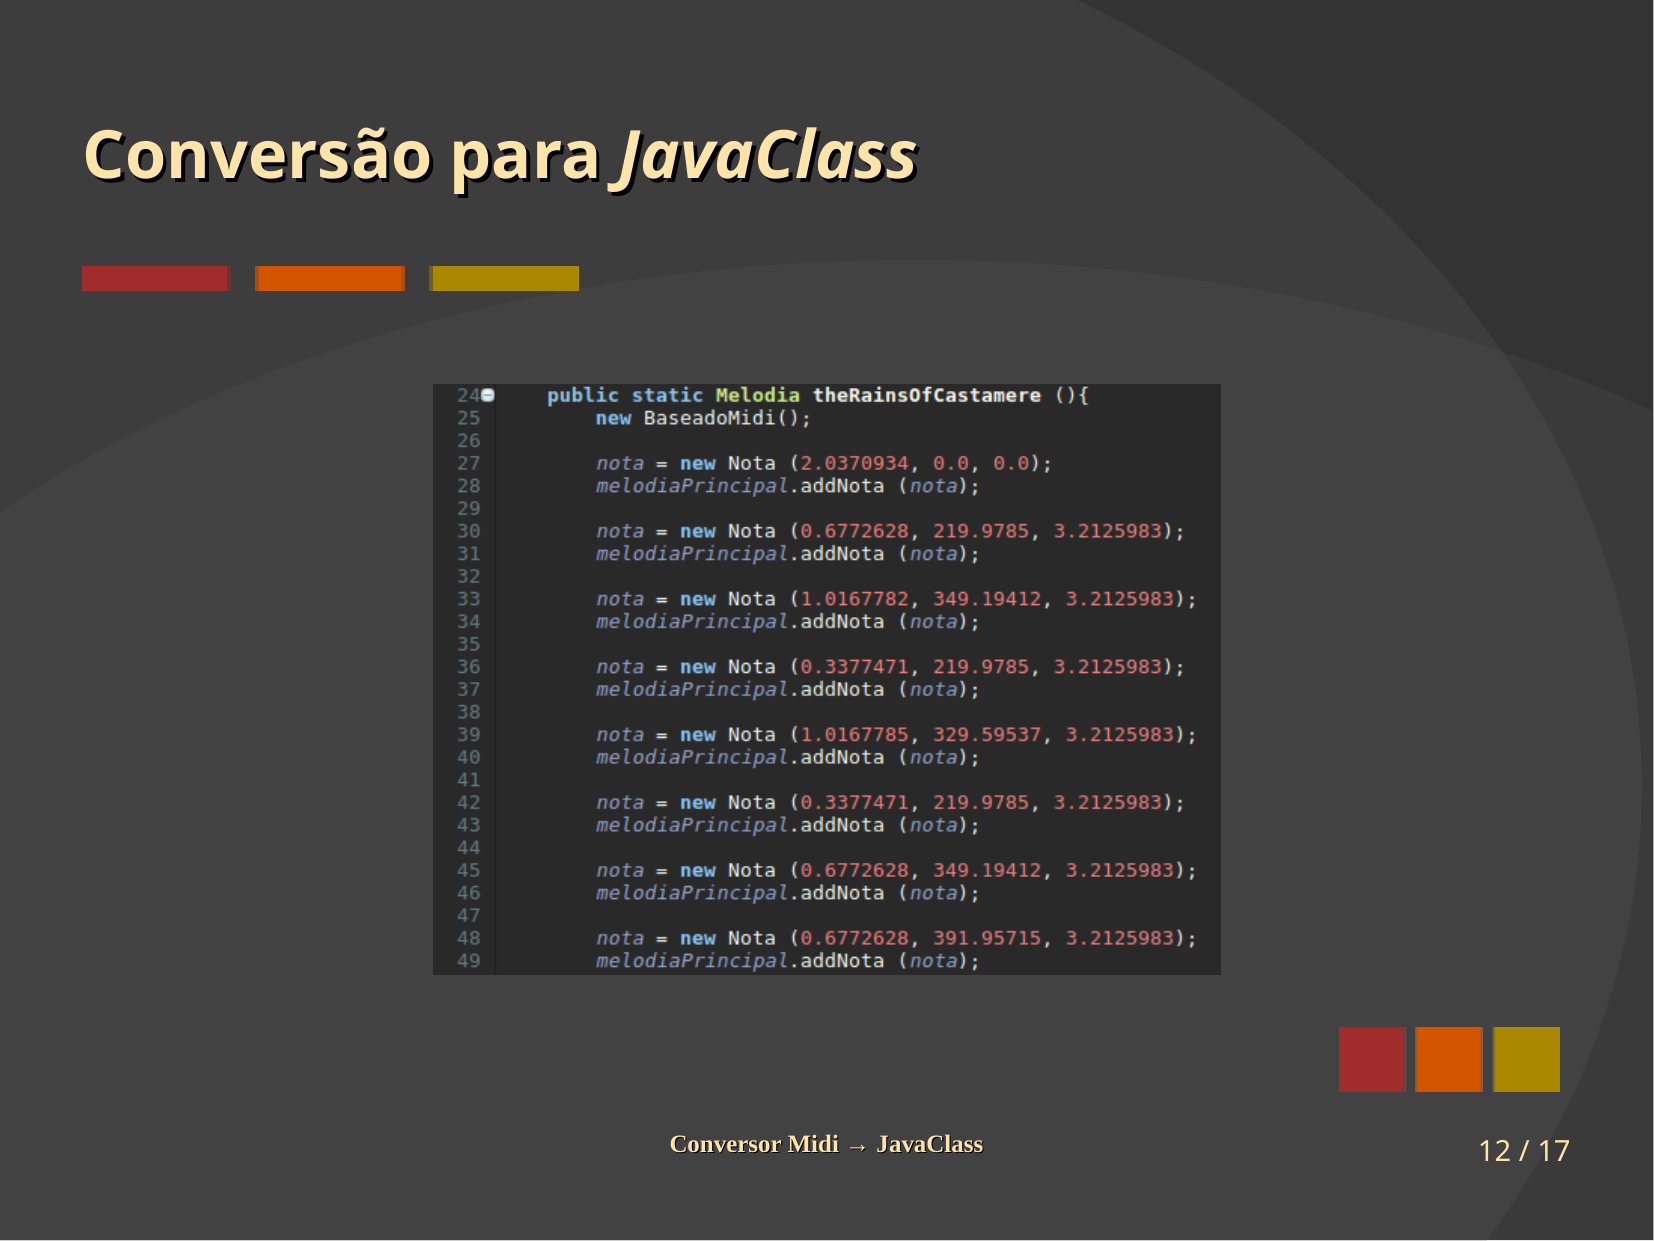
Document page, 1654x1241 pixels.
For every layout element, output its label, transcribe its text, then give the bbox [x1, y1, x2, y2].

picture [433, 384, 1221, 975]
picture [82, 266, 579, 291]
picture [1339, 1027, 1560, 1092]
title Conversão para JavaClass [82, 49, 1571, 257]
